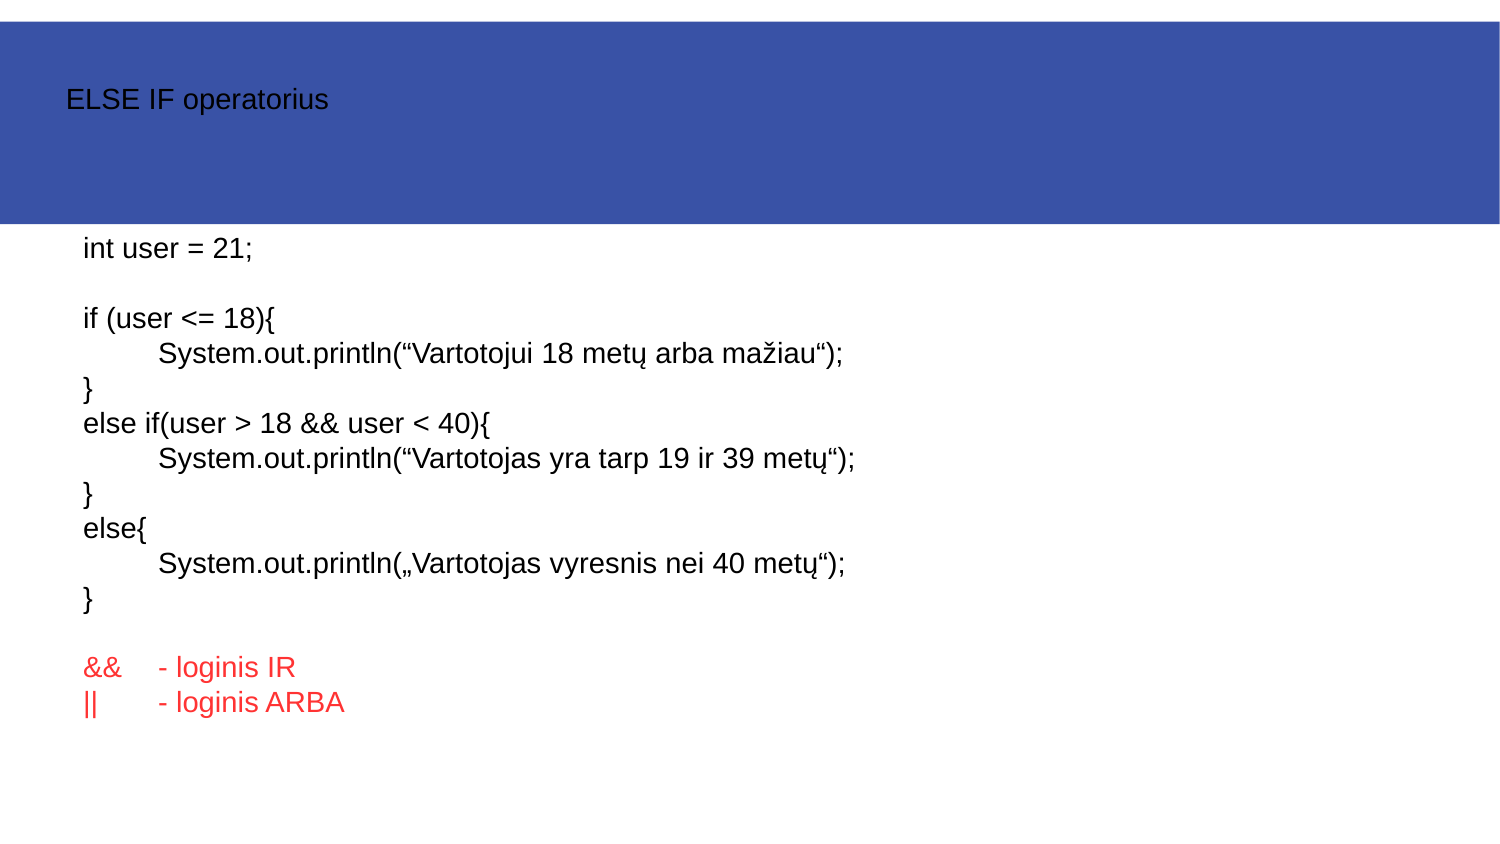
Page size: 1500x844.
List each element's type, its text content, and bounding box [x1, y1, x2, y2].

list int user = 21; if (user <= 18){ System.out.println(“Vartotojui 18 metų arba mažiau“); } else if(user > 18 && user < 40){ System.out.println(“Vartotojas yra tarp 19 ir 39 metų“); } else{ System.out.println(„Vartotojas vyresnis nei 40 metų“); } && - loginis IR || - loginis ARBA [51, 221, 1449, 750]
title ELSE IF operatorius [51, 72, 1449, 167]
